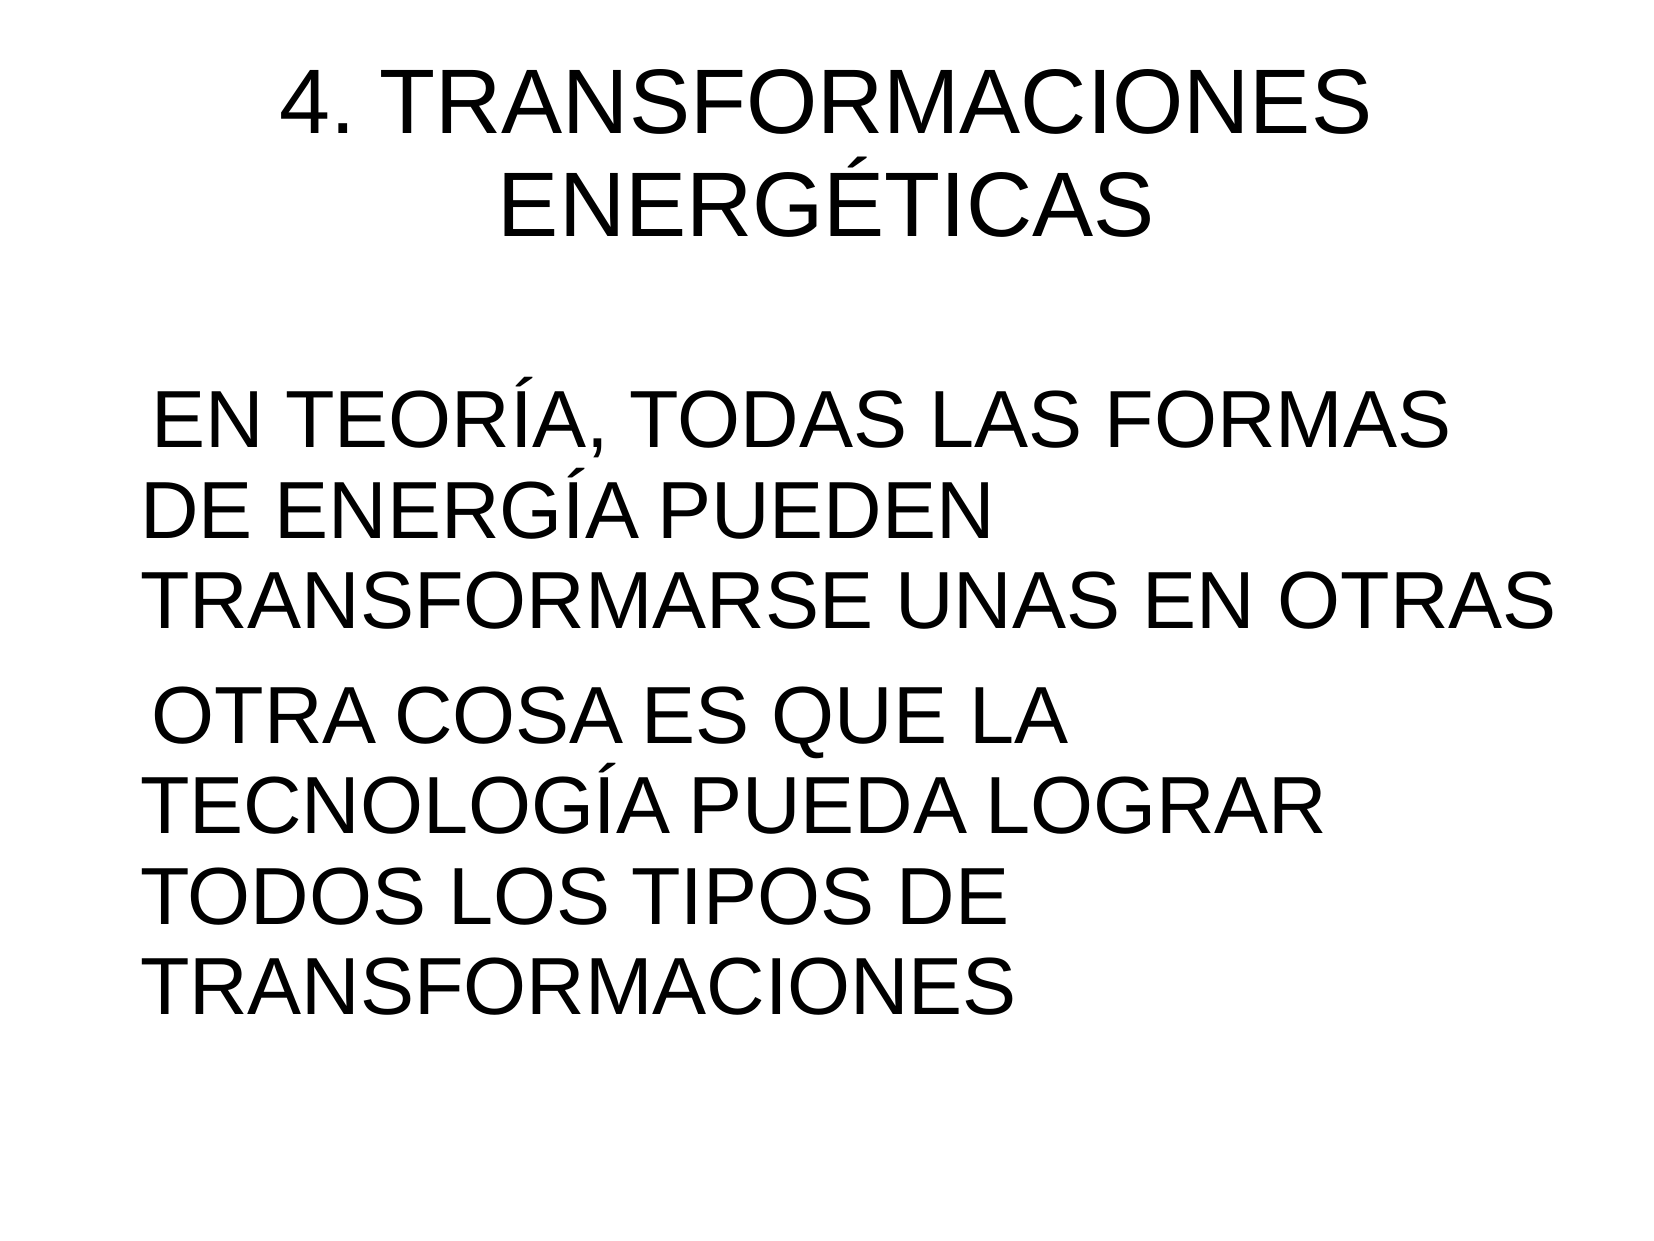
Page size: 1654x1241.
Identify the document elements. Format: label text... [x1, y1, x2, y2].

title 4. TRANSFORMACIONES ENERGÉTICAS [82, 49, 1571, 257]
list EN TEORÍA, TODAS LAS FORMAS DE ENERGÍA PUEDEN TRANSFORMARSE UNAS EN OTRAS OTRA COSA ES QUE LA TECNOLOGÍA PUEDA LOGRAR TODOS LOS TIPOS DE TRANSFORMACIONES [82, 290, 1571, 1109]
